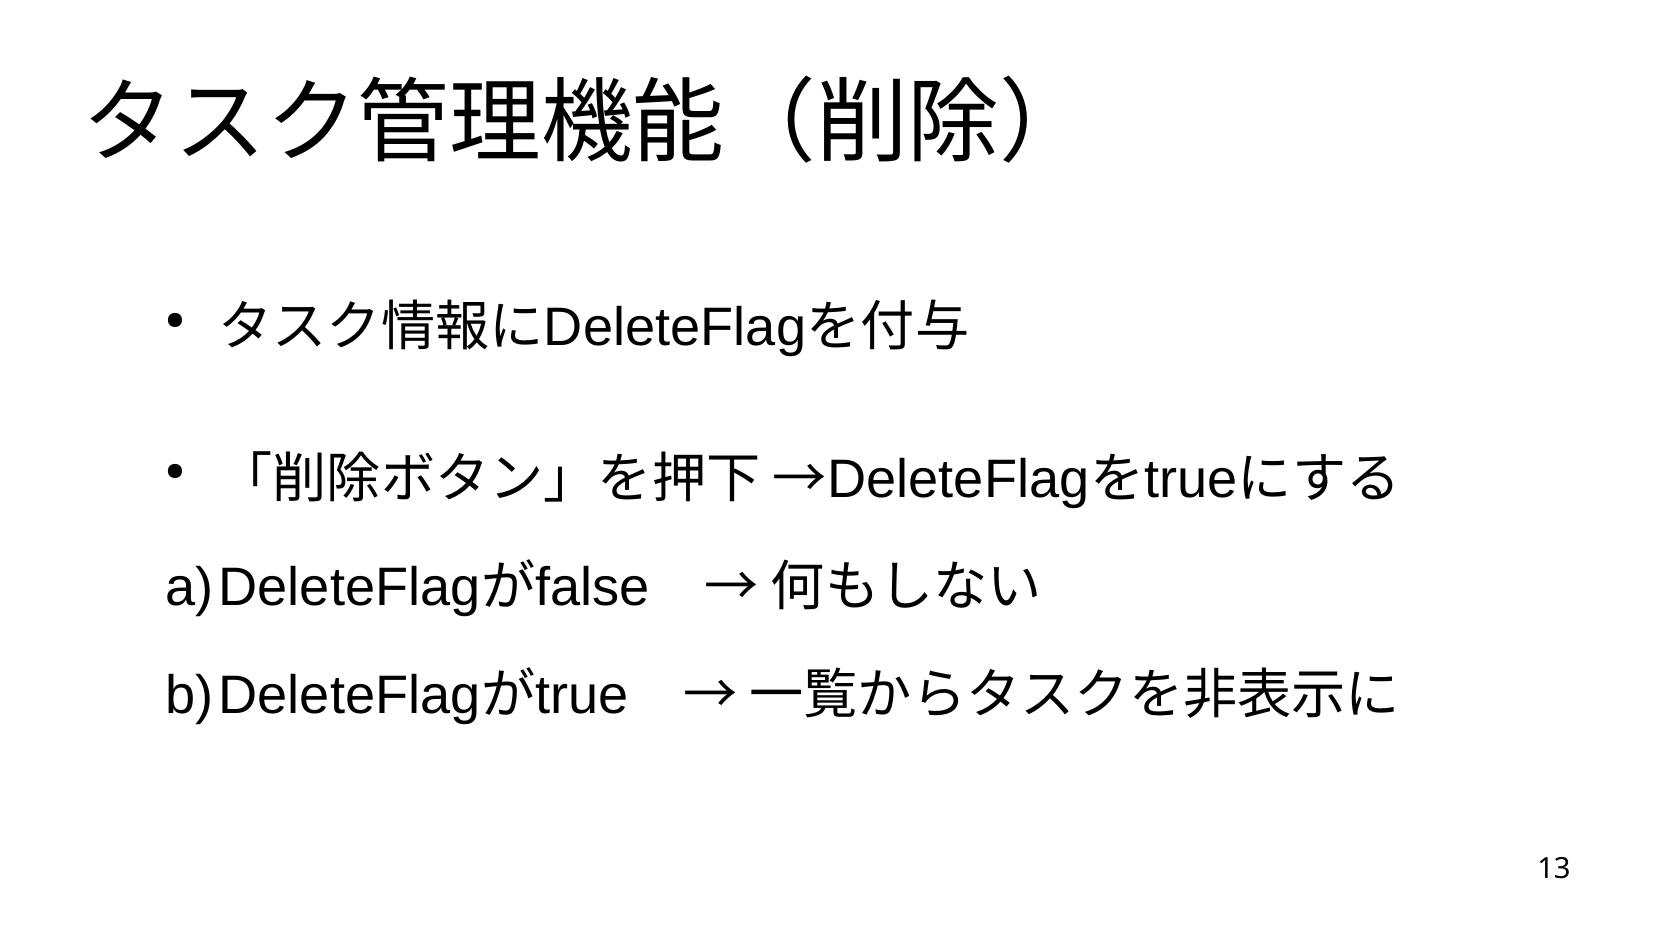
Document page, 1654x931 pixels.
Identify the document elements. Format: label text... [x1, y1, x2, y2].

list タスク情報にDeleteFlagを付与 「削除ボタン」を押下 →DeleteFlagをtrueにする DeleteFlagがfalse → 何もしない DeleteFlagがtrue → 一覧からタスクを非表示に [147, 192, 1636, 732]
title タスク管理機能（削除） [82, 37, 1571, 193]
